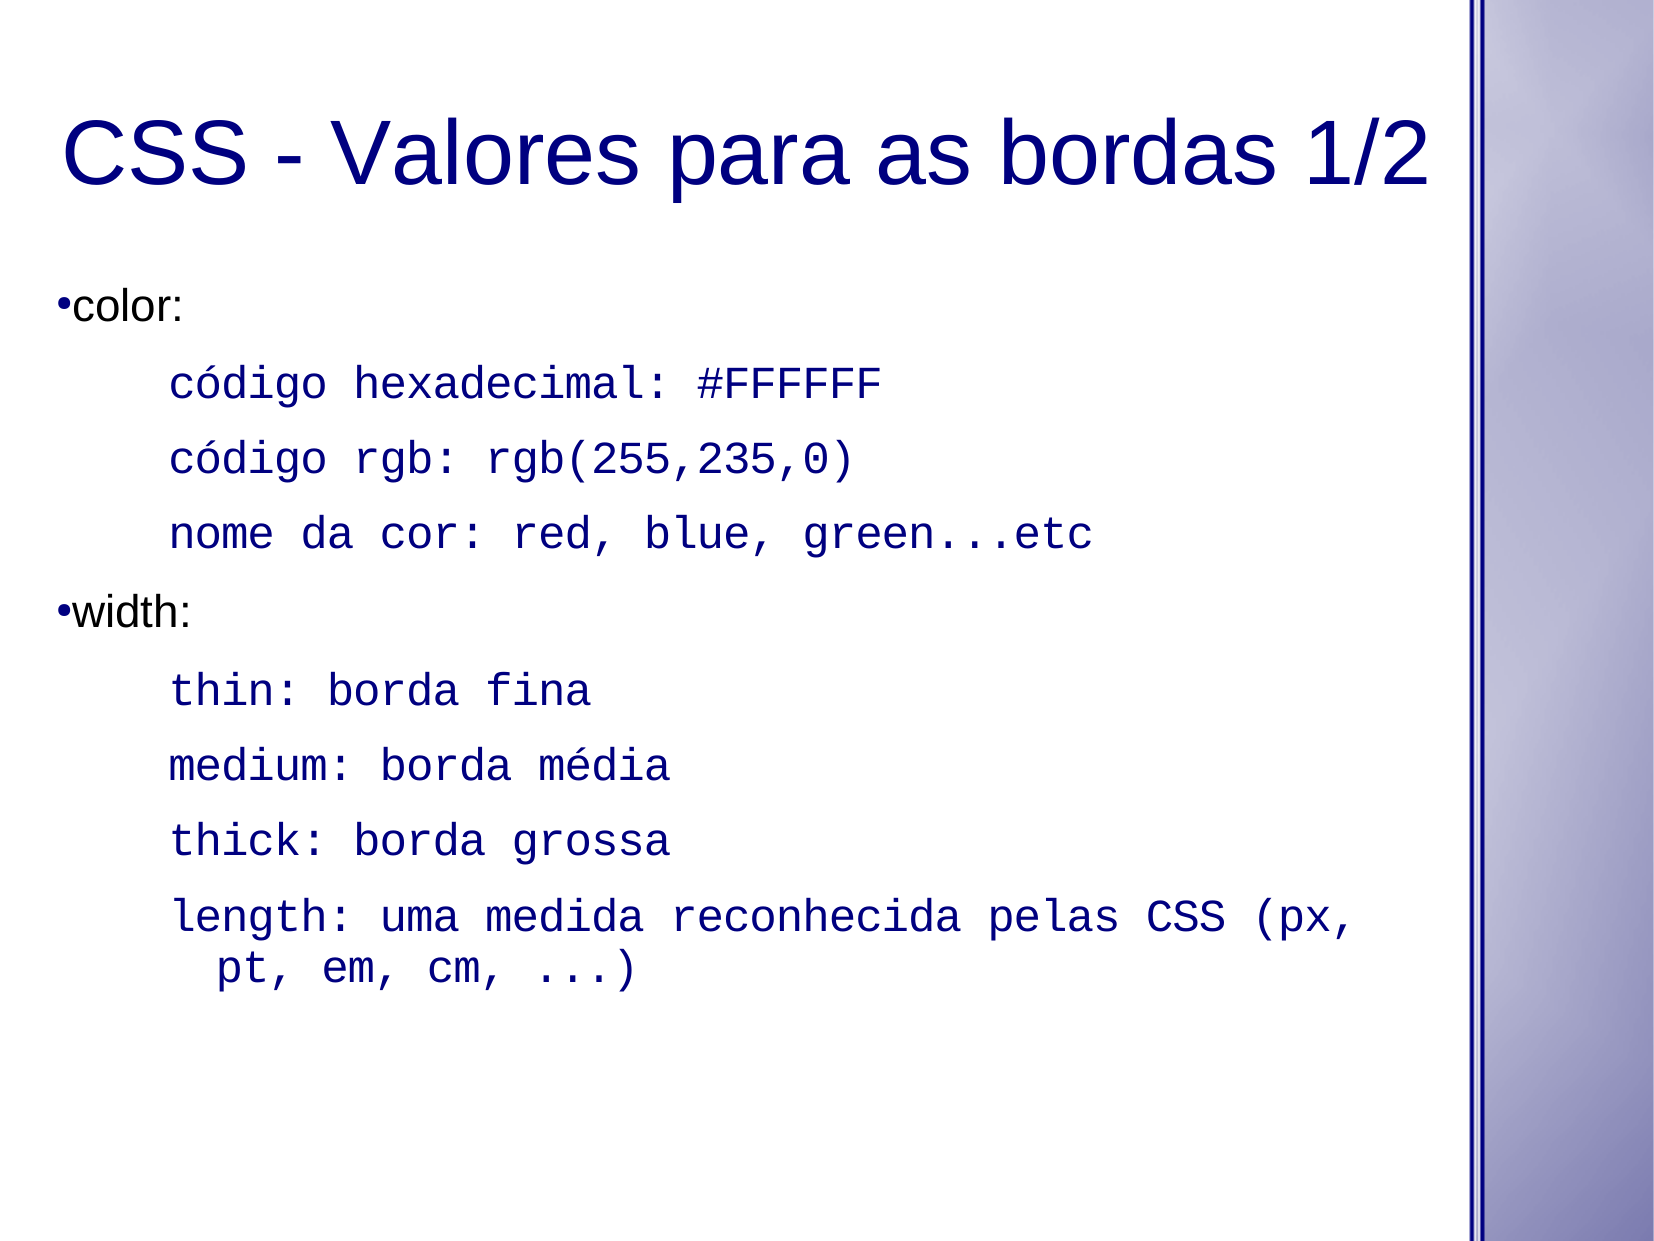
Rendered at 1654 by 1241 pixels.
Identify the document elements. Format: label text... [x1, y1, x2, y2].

list color: código hexadecimal: #FFFFFF código rgb: rgb(255,235,0) nome da cor: red, blue, green...etc width: thin: borda fina medium: borda média thick: borda grossa length: uma medida reconhecida pelas CSS (px, pt, em, cm, ...) [47, 279, 1447, 1098]
picture [0, 0, 1654, 1241]
title CSS - Valores para as bordas 1/2 [47, 49, 1447, 257]
